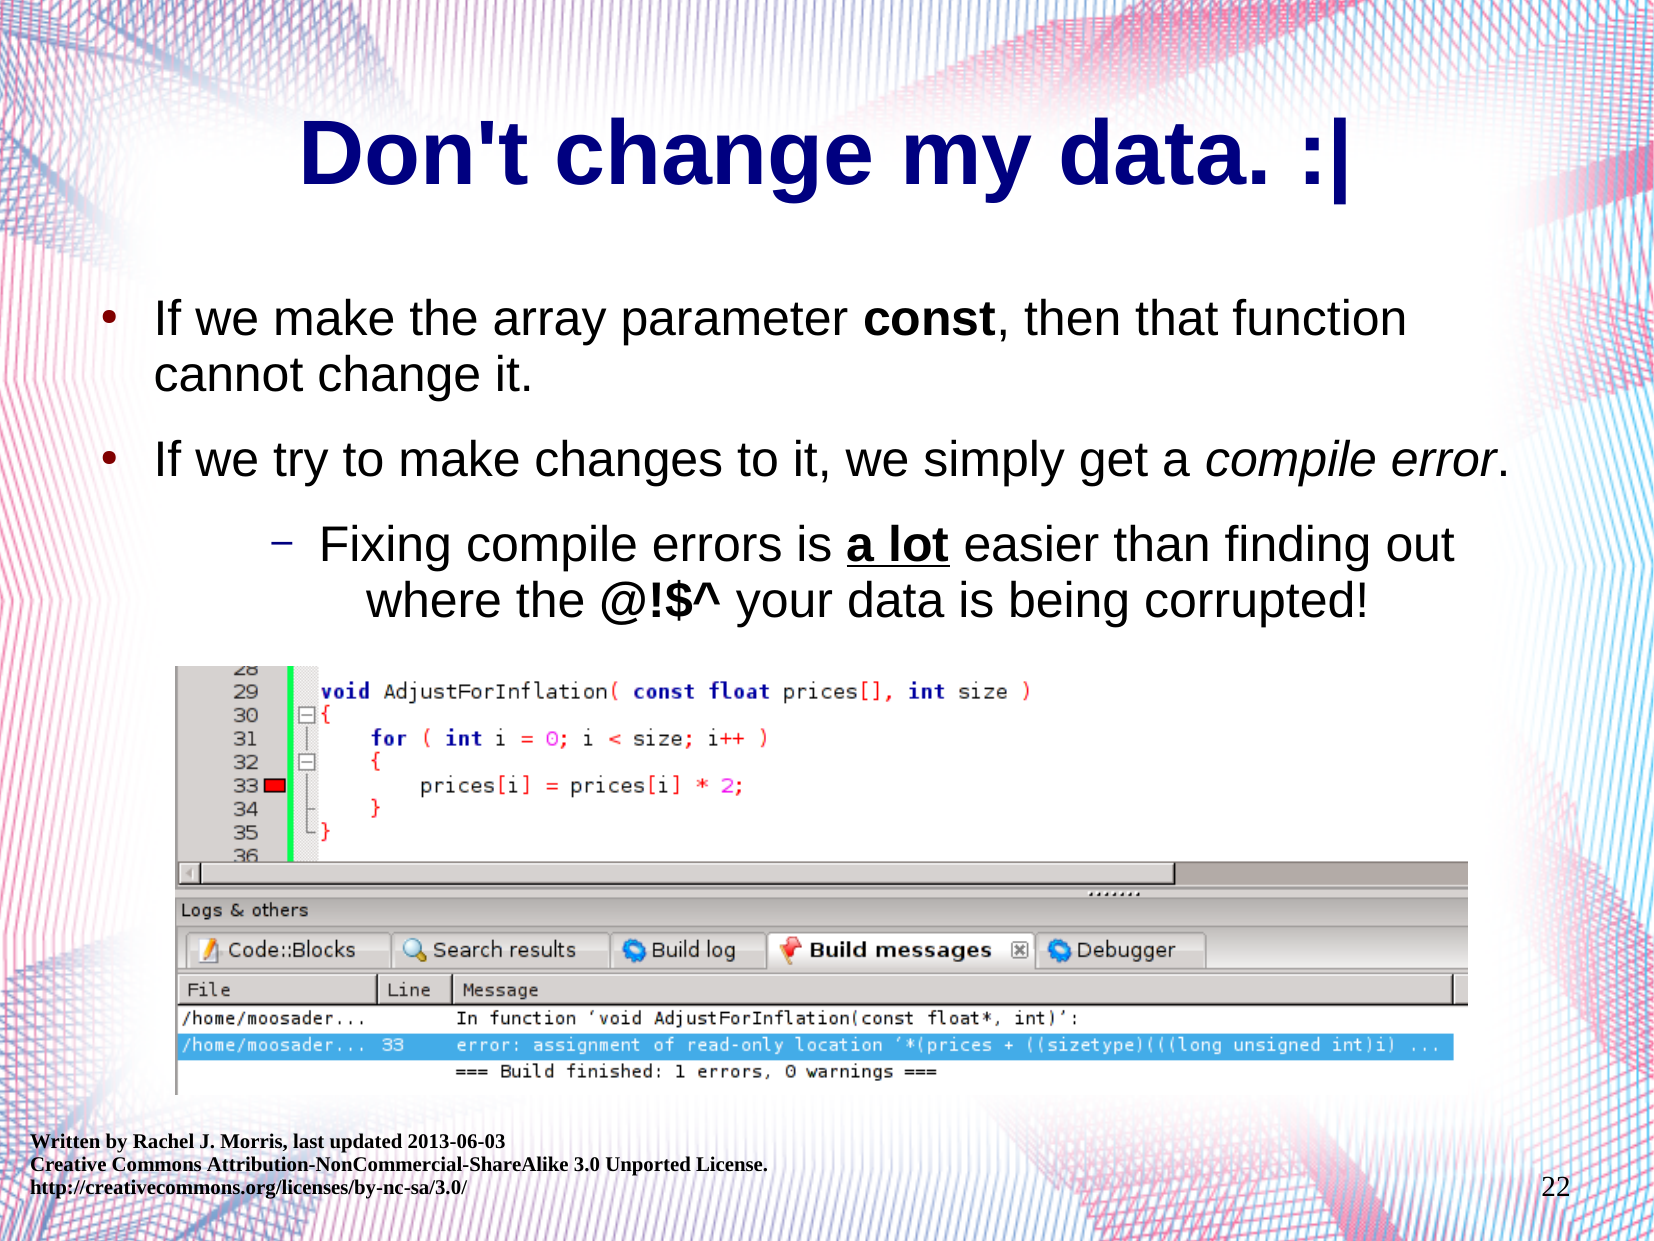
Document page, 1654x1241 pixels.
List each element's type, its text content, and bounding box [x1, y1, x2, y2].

picture [0, 0, 1654, 1241]
list If we make the array parameter const, then that function cannot change it. If we try to make changes to it, we simply get a compile error. Fixing compile errors is a lot easier than finding out where the @!$^ your data is being corrupted! [82, 290, 1571, 796]
title Don't change my data. :| [82, 49, 1571, 257]
